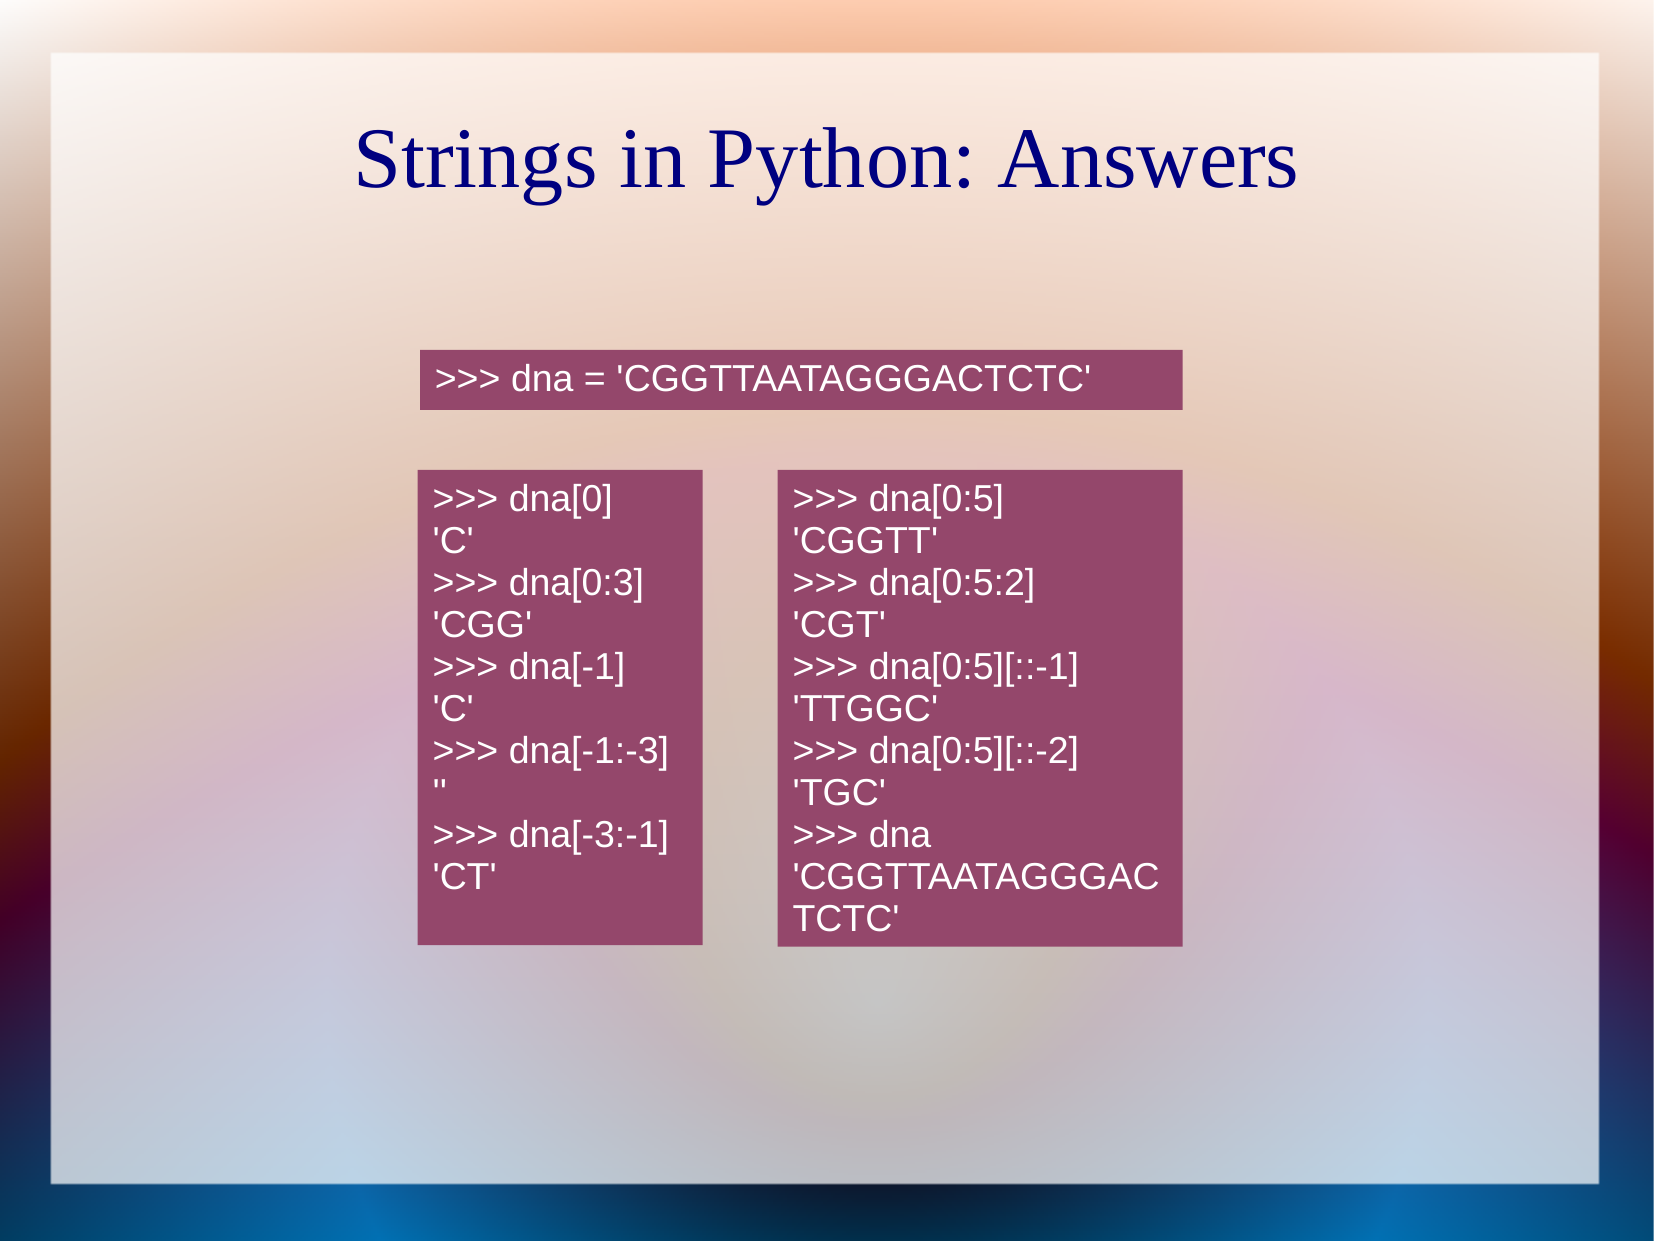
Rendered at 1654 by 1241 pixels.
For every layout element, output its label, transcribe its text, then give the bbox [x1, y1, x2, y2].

text_box >>> dna[0:5] 'CGGTT' >>> dna[0:5:2] 'CGT' >>> dna[0:5][::-1] 'TTGGC' >>> dna[0:5][::-2] 'TGC' >>> dna 'CGGTTAATAGGGACTCTC' [777, 469, 1183, 947]
text_box >>> dna = 'CGGTTAATAGGGACTCTC' [420, 349, 1183, 410]
title Strings in Python: Answers [82, 55, 1571, 263]
picture [0, 0, 1654, 1241]
text_box >>> dna[0] 'C' >>> dna[0:3] 'CGG' >>> dna[-1] 'C' >>> dna[-1:-3] '' >>> dna[-3:-1] 'CT' [417, 469, 703, 946]
